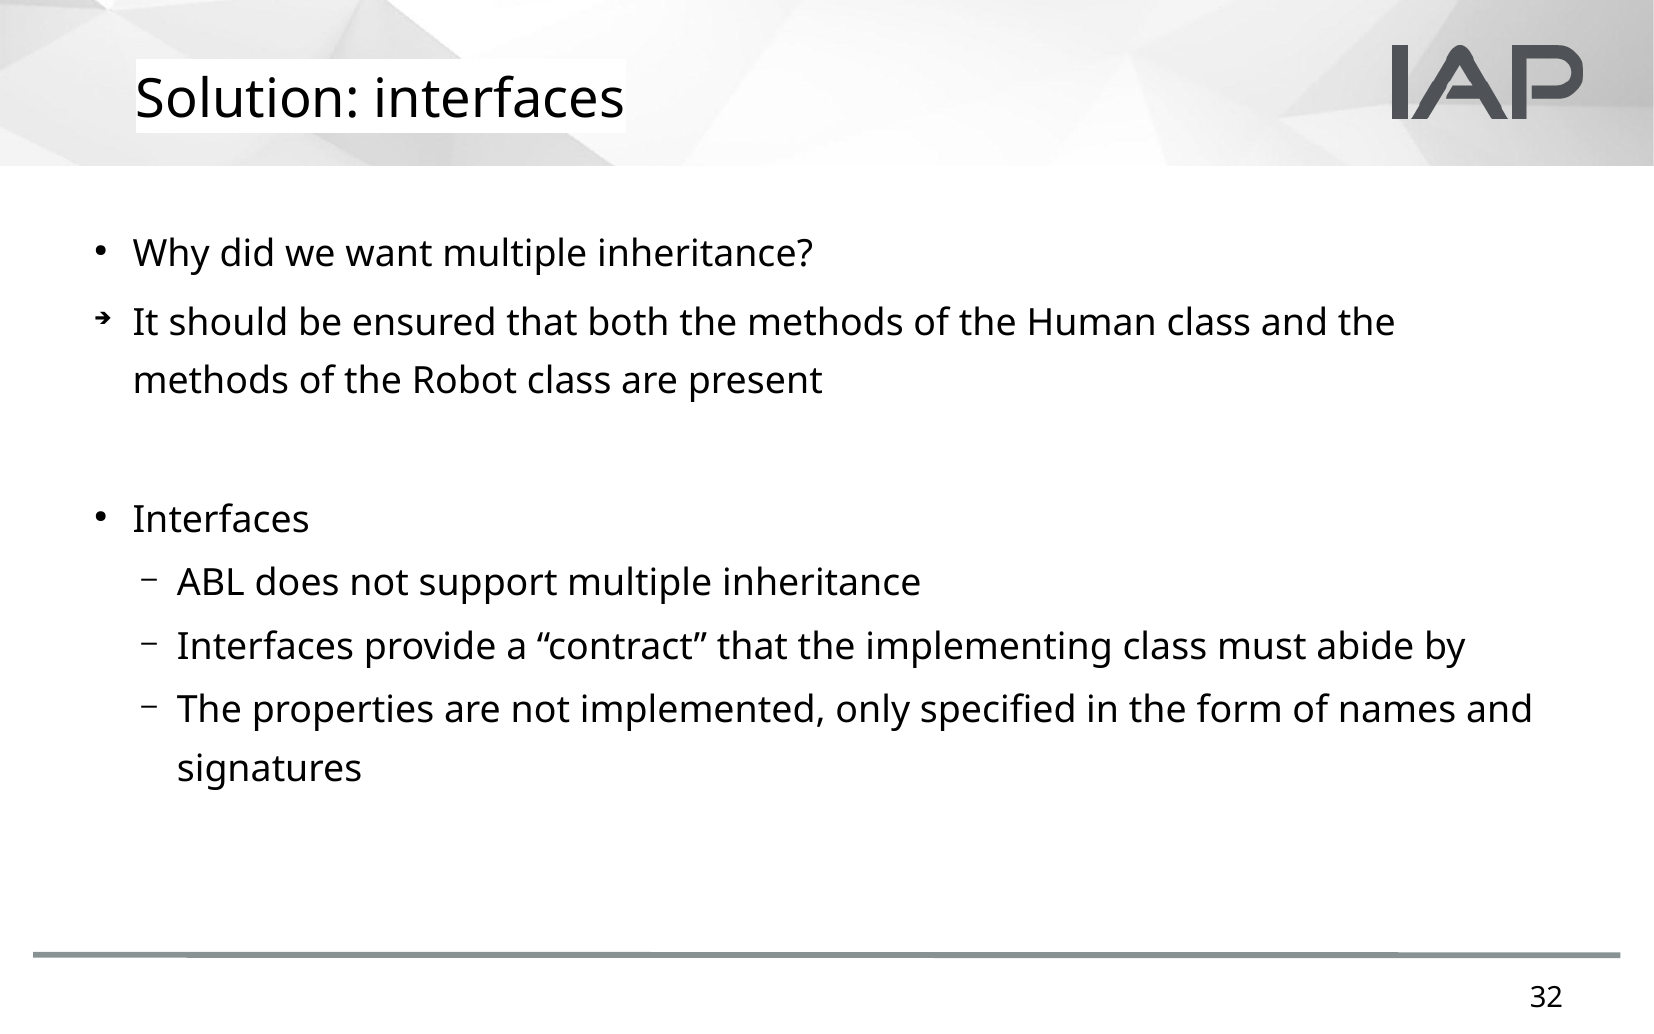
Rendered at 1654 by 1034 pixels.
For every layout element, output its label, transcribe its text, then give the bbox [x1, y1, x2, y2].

picture [0, 0, 1654, 166]
list Why did we want multiple inheritance? It should be ensured that both the methods of the Human class and the methods of the Robot class are present Interfaces ABL does not support multiple inheritance Interfaces provide a “contract” that the implementing class must abide by The properties are not implemented, only specified in the form of names and signatures [76, 218, 1548, 913]
title Solution: interfaces [135, 41, 1264, 152]
